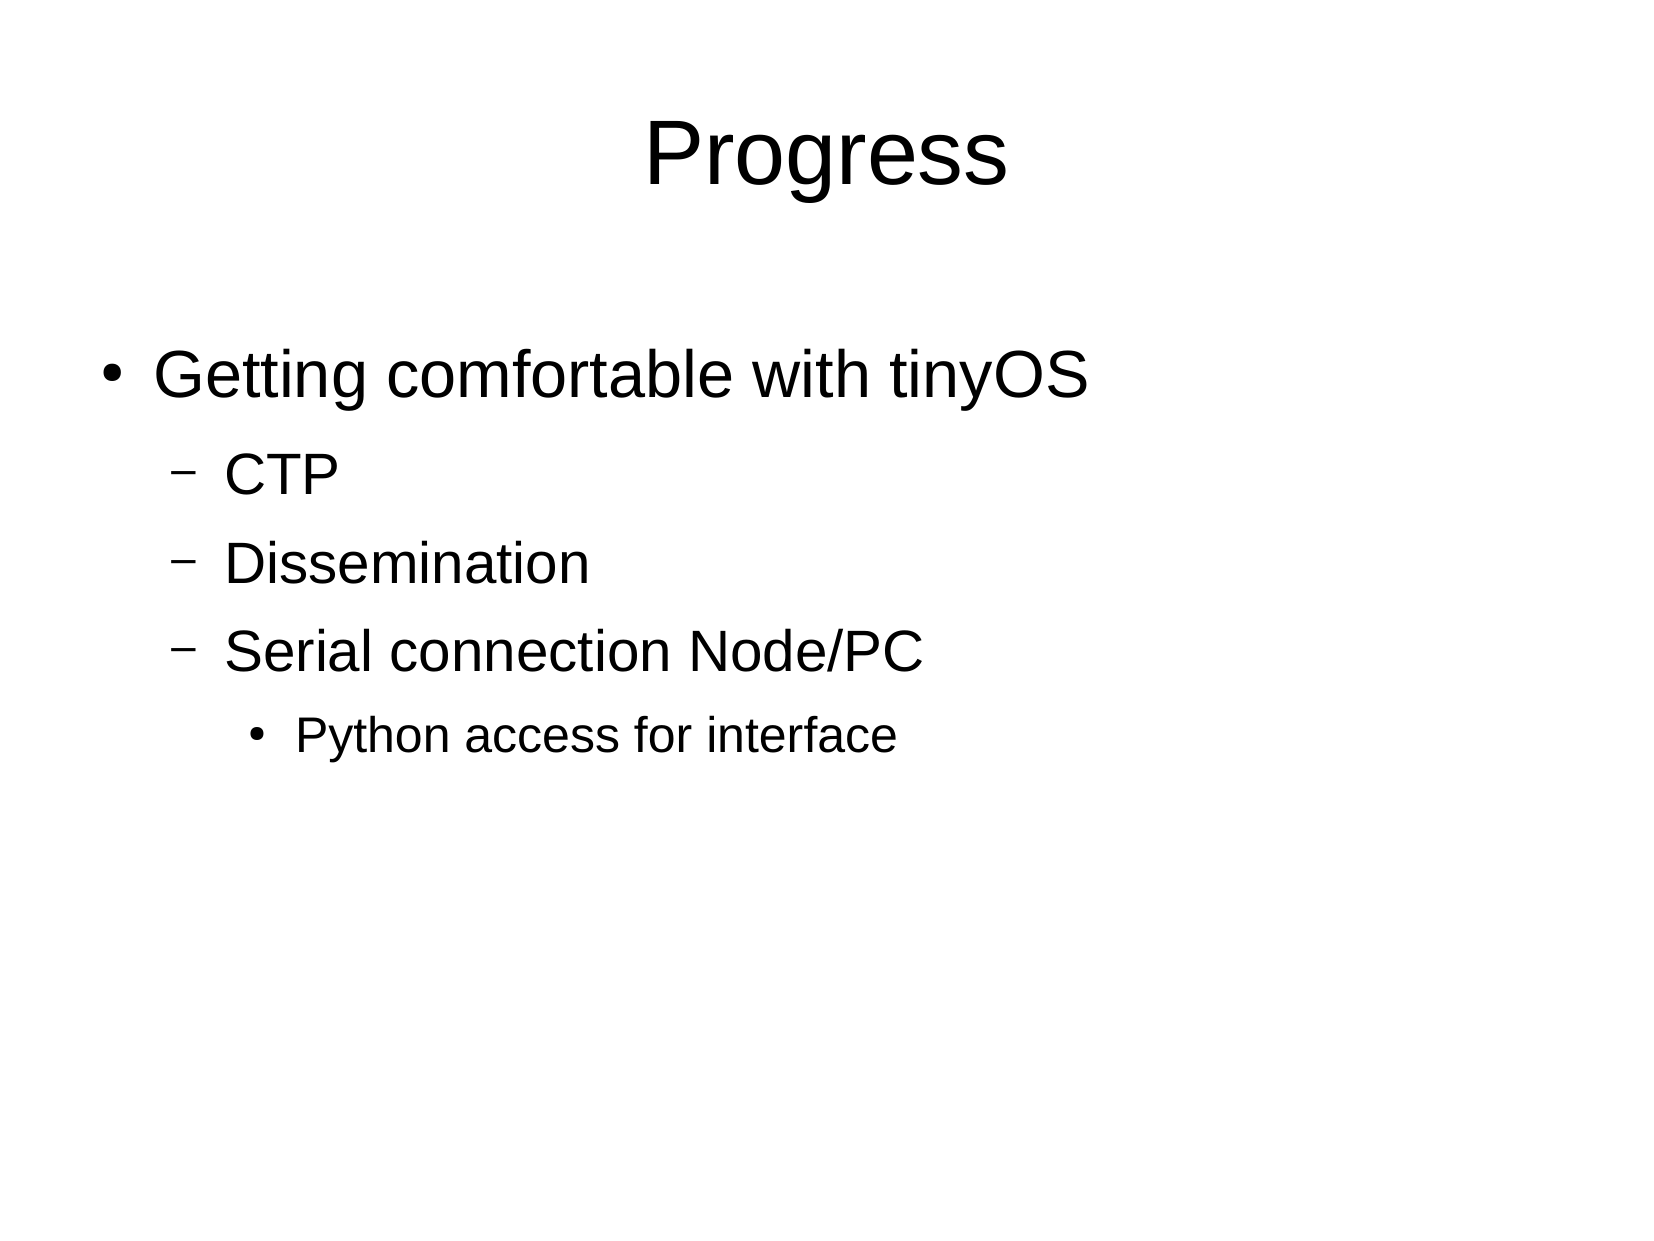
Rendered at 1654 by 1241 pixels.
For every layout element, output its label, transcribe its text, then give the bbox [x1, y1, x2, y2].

title Progress [82, 49, 1571, 257]
list Getting comfortable with tinyOS CTP Dissemination Serial connection Node/PC Python access for interface [82, 337, 1606, 1057]
